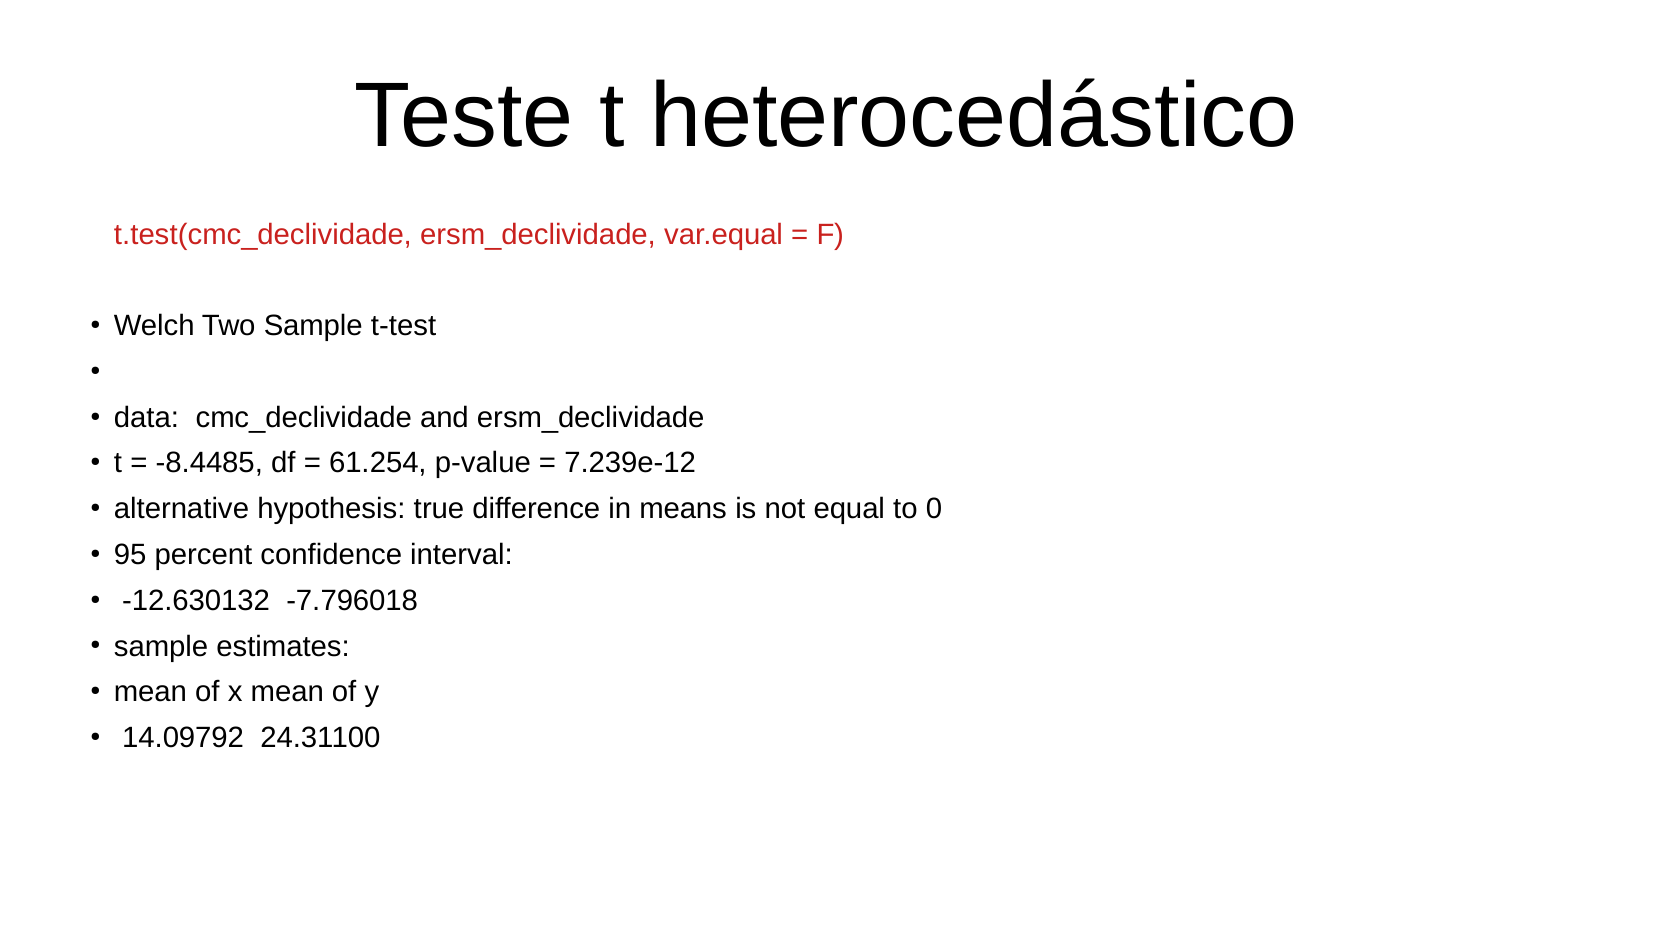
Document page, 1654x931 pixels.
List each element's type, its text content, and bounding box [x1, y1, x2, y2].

list t.test(cmc_declividade, ersm_declividade, var.equal = F) Welch Two Sample t-test data: cmc_declividade and ersm_declividade t = -8.4485, df = 61.254, p-value = 7.239e-12 alternative hypothesis: true difference in means is not equal to 0 95 percent confidence interval: -12.630132 -7.796018 sample estimates: mean of x mean of y 14.09792 24.31100 [82, 217, 1571, 758]
title Teste t heterocedástico [82, 37, 1571, 193]
